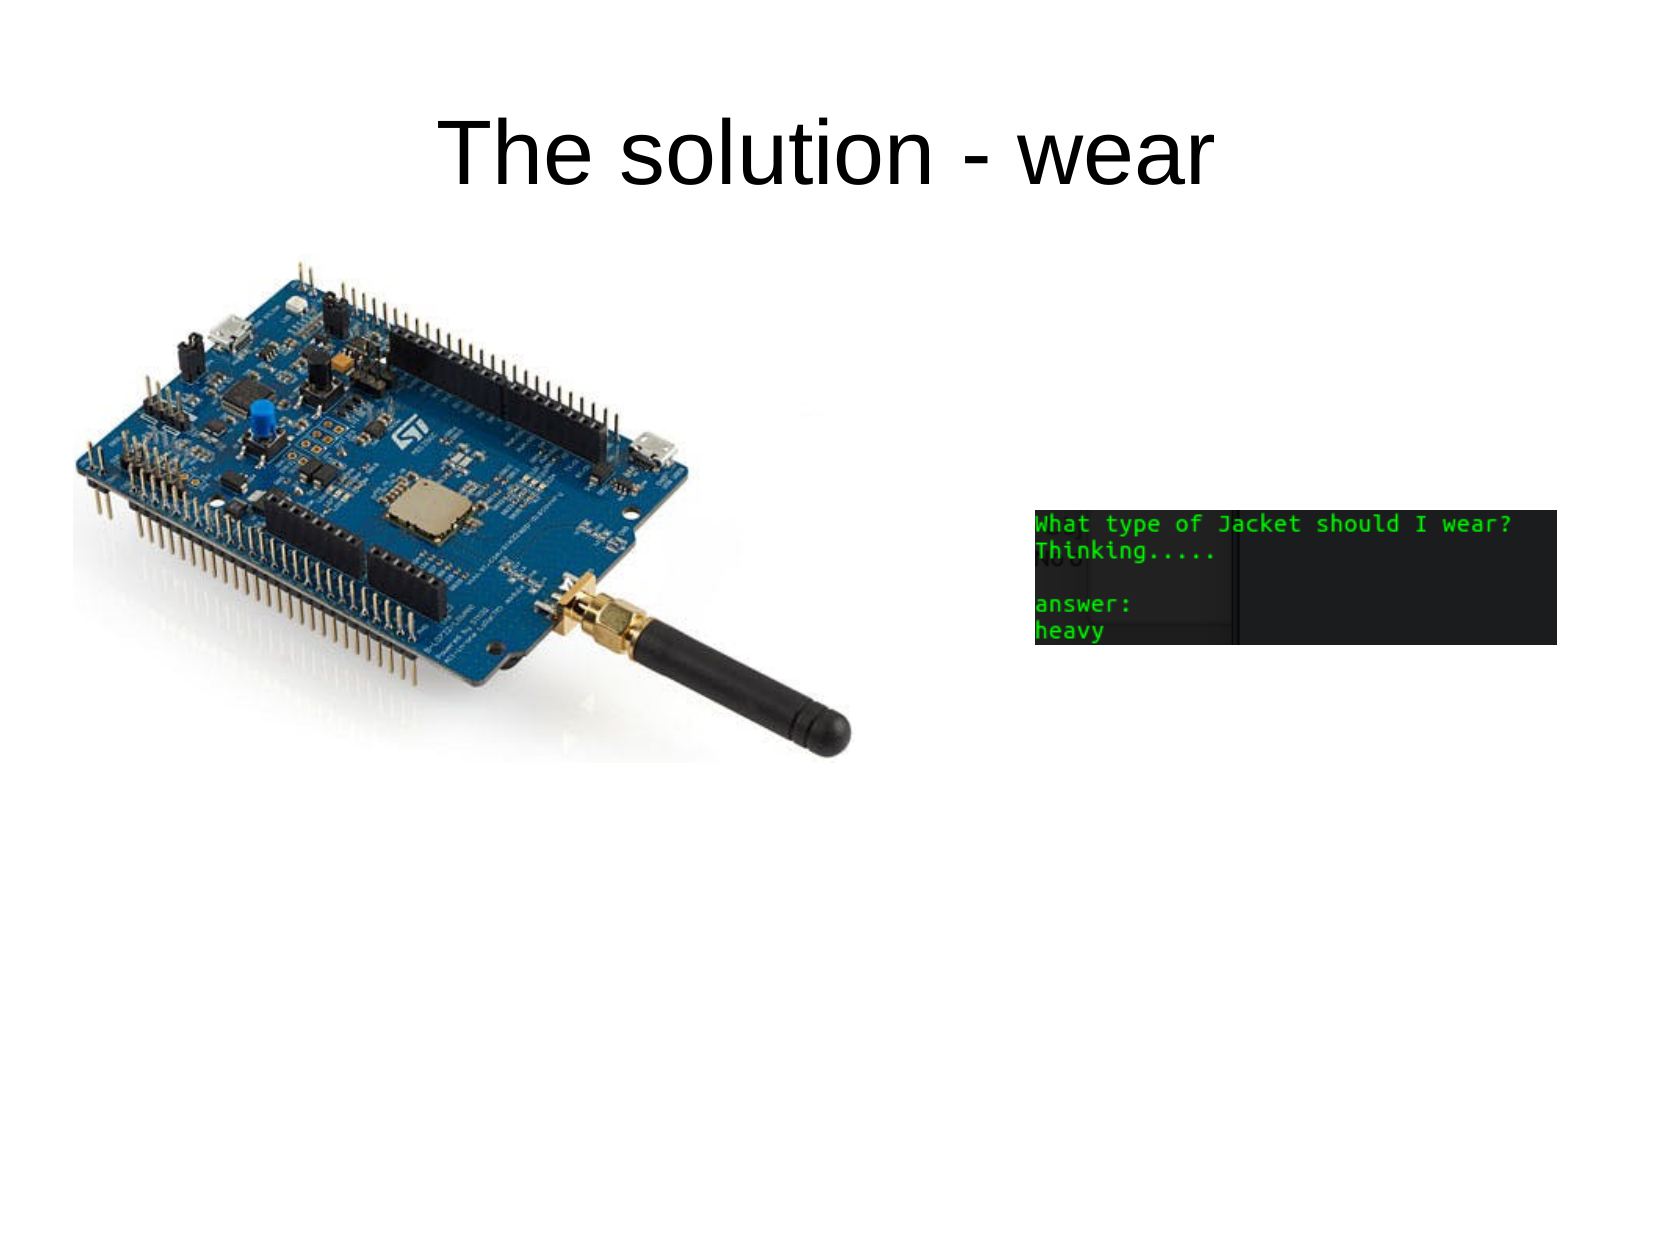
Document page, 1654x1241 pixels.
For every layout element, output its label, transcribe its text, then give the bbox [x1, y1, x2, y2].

title The solution - wear [82, 49, 1571, 257]
picture [1035, 510, 1557, 646]
picture [73, 254, 856, 763]
